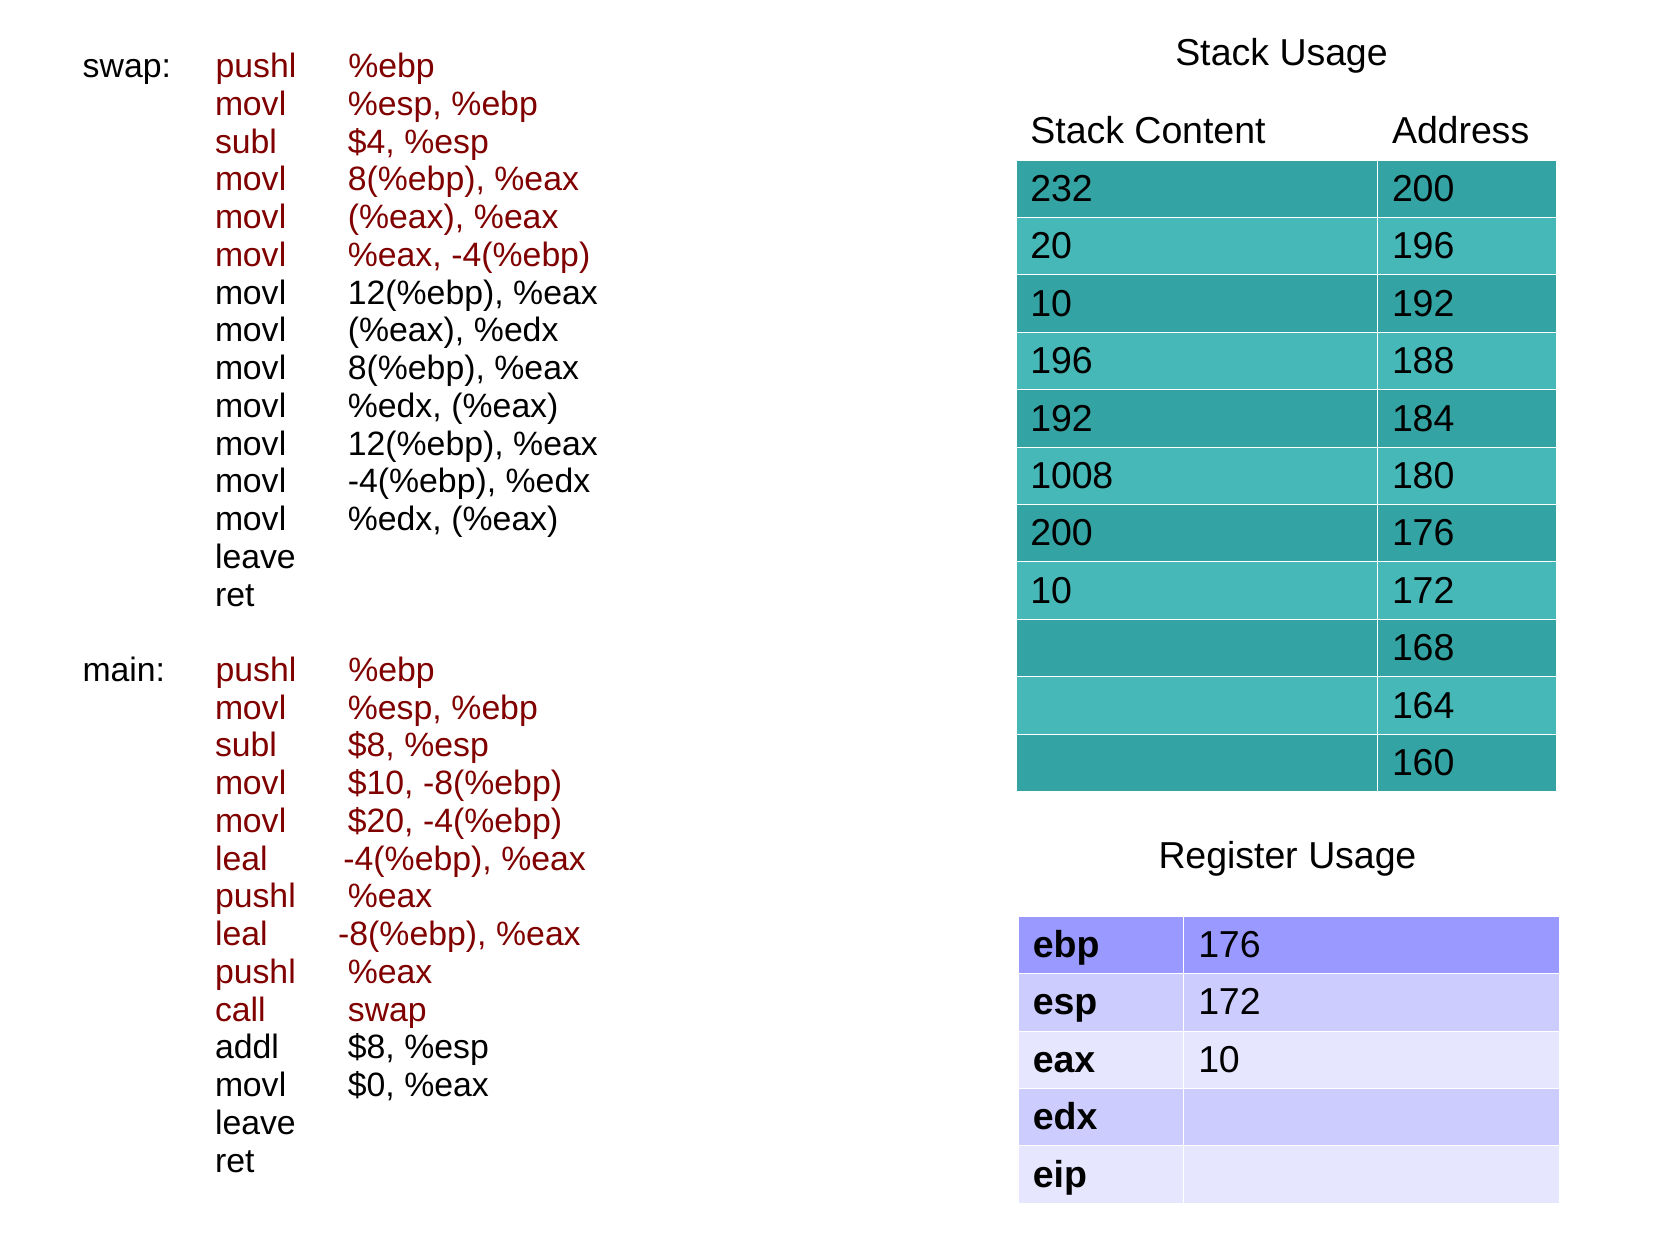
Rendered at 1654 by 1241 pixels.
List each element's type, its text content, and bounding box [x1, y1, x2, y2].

table_cell 188 [1378, 333, 1556, 389]
table_cell esp [1019, 974, 1183, 1031]
list swap: pushl %ebp movl %esp, %ebp subl $4, %esp movl 8(%ebp), %eax movl (%eax), %eax movl %eax, -4(%ebp) movl 12(%ebp), %eax movl (%eax), %edx movl 8(%ebp), %eax movl %edx, (%eax) movl 12(%ebp), %eax movl -4(%ebp), %edx movl %edx, (%eax) leave ret main: pushl %ebp movl %esp, %ebp subl $8, %esp movl $10, -8(%ebp) movl $20, -4(%ebp) leal -4(%ebp), %eax pushl %eax leal -8(%ebp), %eax pushl %eax call swap addl $8, %esp movl $0, %eax leave ret [82, 47, 969, 1182]
table_header Stack Content [1017, 103, 1377, 160]
table_cell 164 [1378, 677, 1556, 734]
table_cell 192 [1378, 275, 1556, 332]
table_cell [1184, 1146, 1559, 1203]
table_cell 180 [1378, 448, 1556, 504]
table_cell edx [1019, 1089, 1183, 1145]
table_cell [1184, 1089, 1559, 1145]
table_cell 176 [1378, 505, 1556, 561]
table_cell 172 [1184, 974, 1559, 1031]
table_cell 200 [1378, 161, 1556, 217]
table_cell 196 [1378, 218, 1556, 274]
table_cell 200 [1017, 505, 1377, 561]
table_cell eip [1019, 1146, 1183, 1203]
table_header ebp [1019, 917, 1183, 973]
table_cell eax [1019, 1032, 1183, 1088]
table_header Address [1378, 103, 1556, 160]
table_cell 10 [1017, 562, 1377, 619]
table_cell [1017, 735, 1377, 791]
table_cell 184 [1378, 390, 1556, 447]
table_header 176 [1184, 917, 1559, 973]
table_cell 168 [1378, 620, 1556, 676]
table_cell 196 [1017, 333, 1377, 389]
table_cell 1008 [1017, 448, 1377, 504]
table_cell 20 [1017, 218, 1377, 274]
text_box Stack Usage [1009, 23, 1554, 81]
table_cell 10 [1017, 275, 1377, 332]
table_cell 232 [1017, 161, 1377, 217]
text_box Register Usage [1015, 826, 1560, 884]
table_cell 172 [1378, 562, 1556, 619]
table_cell 192 [1017, 390, 1377, 447]
table_cell [1017, 620, 1377, 676]
table_cell [1017, 677, 1377, 734]
table_cell 160 [1378, 735, 1556, 791]
table_cell 10 [1184, 1032, 1559, 1088]
